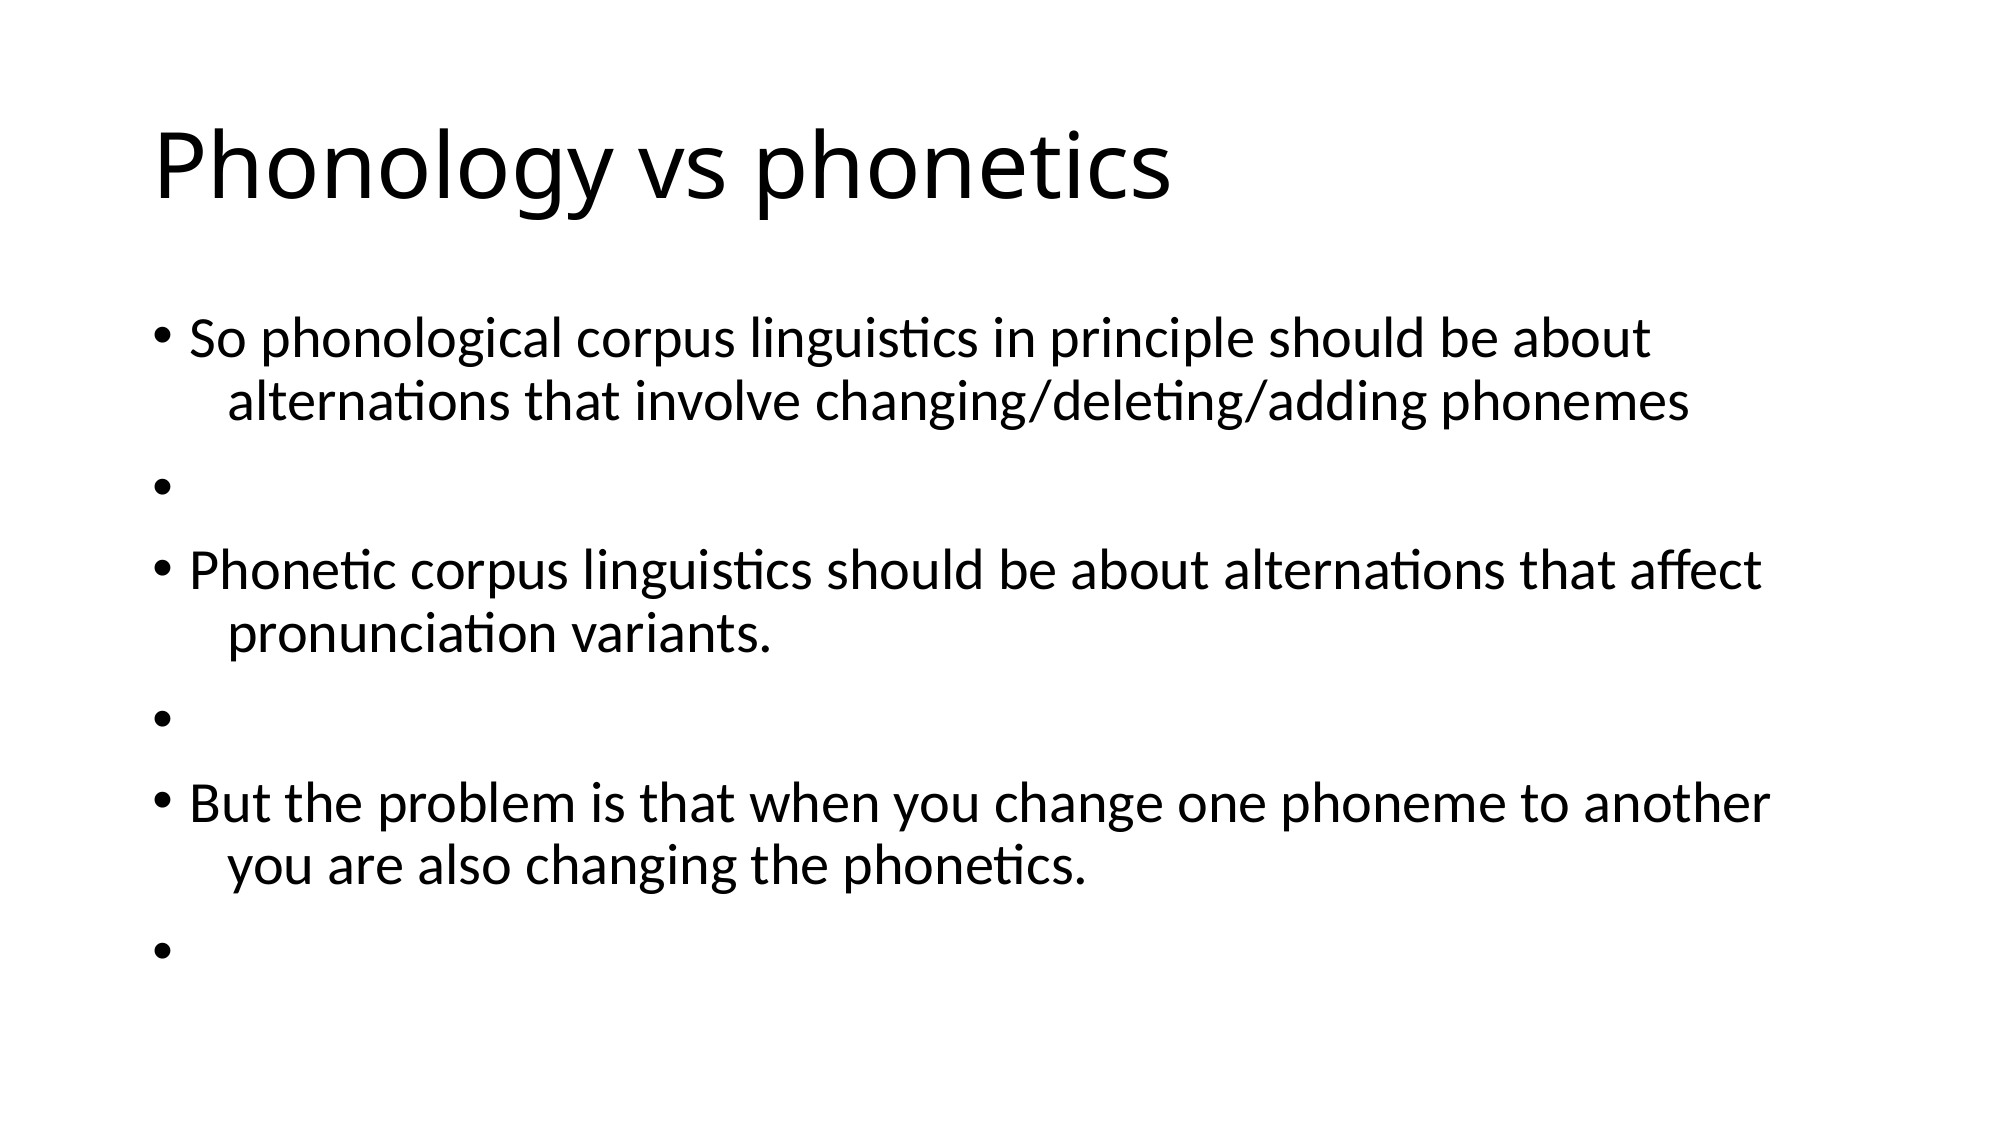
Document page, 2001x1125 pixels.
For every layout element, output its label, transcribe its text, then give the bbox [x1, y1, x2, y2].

title Phonology vs phonetics [137, 59, 1863, 278]
list So phonological corpus linguistics in principle should be about alternations that involve changing/deleting/adding phonemes Phonetic corpus linguistics should be about alternations that affect pronunciation variants. But the problem is that when you change one phoneme to another you are also changing the phonetics. [137, 299, 1863, 1104]
